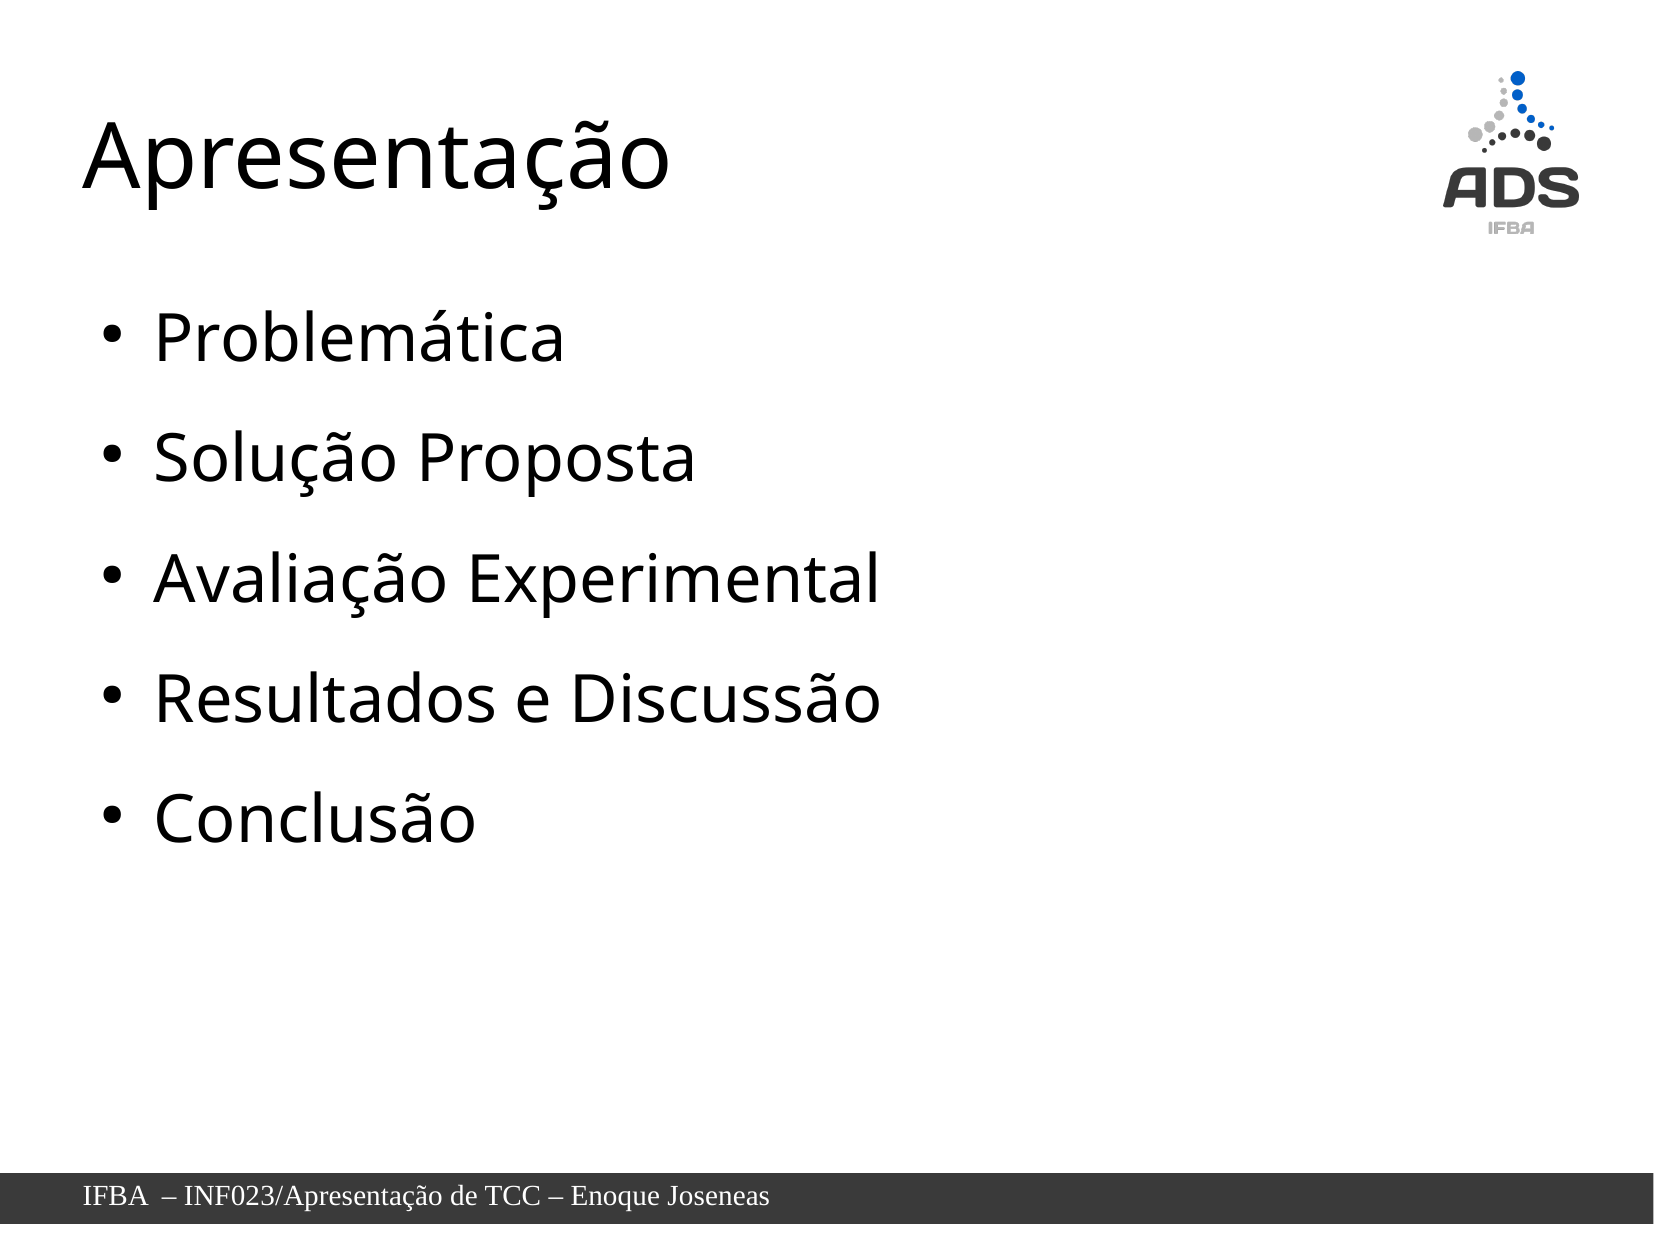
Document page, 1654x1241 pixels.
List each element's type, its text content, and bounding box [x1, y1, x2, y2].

title Apresentação [82, 49, 1426, 257]
list Problemática Solução Proposta Avaliação Experimental Resultados e Discussão Conclusão [82, 290, 1571, 1156]
picture [1443, 71, 1579, 234]
